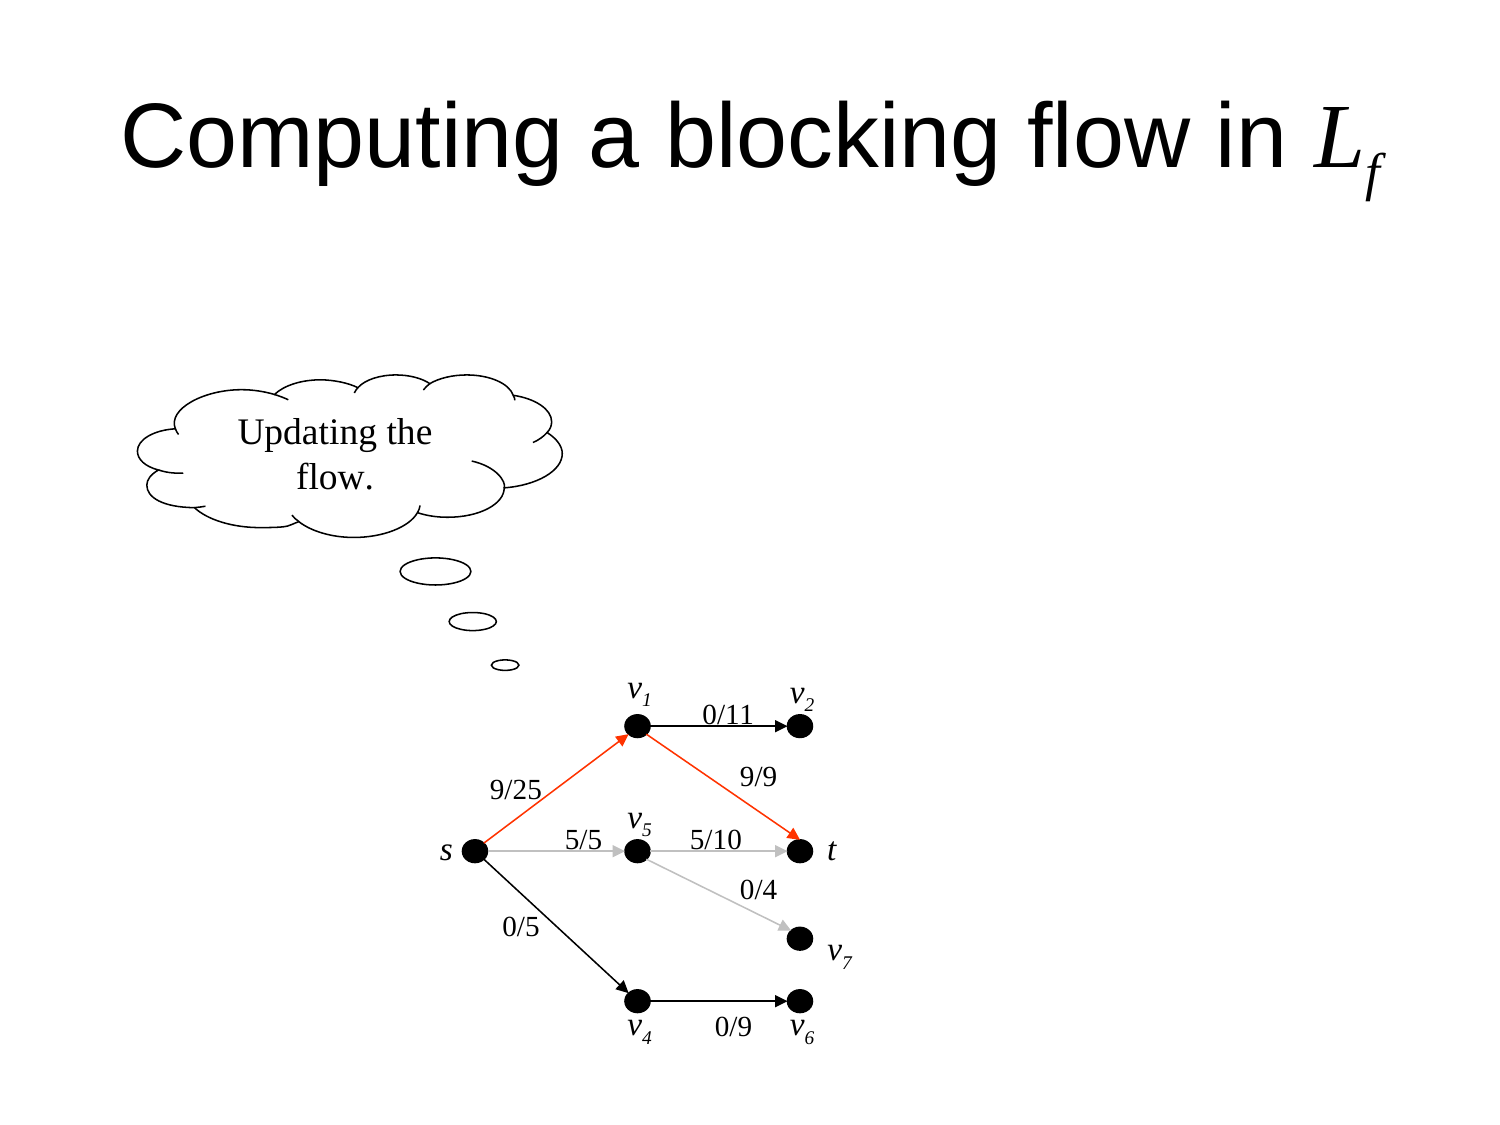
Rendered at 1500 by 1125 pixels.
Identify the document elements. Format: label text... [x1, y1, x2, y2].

text_box v1 [612, 657, 700, 719]
text_box v6 [774, 994, 863, 1056]
title Computing a blocking flow in Lf [75, 45, 1426, 233]
text_box Updating the flow. [400, 557, 471, 586]
text_box 0/9 [699, 999, 788, 1051]
text_box [787, 927, 812, 951]
text_box [787, 839, 812, 862]
text_box [787, 724, 813, 738]
text_box v5 [612, 787, 700, 849]
text_box [790, 989, 810, 994]
text_box 0/4 [724, 862, 813, 913]
text_box Updating the flow. [137, 374, 563, 538]
text_box s [425, 819, 476, 876]
text_box 0/5 [487, 899, 576, 951]
text_box [624, 714, 650, 738]
text_box v2 [774, 662, 863, 724]
text_box 5/10 [675, 812, 763, 863]
text_box [476, 839, 488, 863]
text_box v4 [612, 994, 700, 1056]
text_box 0/11 [687, 687, 775, 738]
text_box [629, 989, 648, 994]
text_box v7 [812, 919, 901, 981]
text_box Updating the flow. [449, 612, 497, 631]
text_box [638, 849, 650, 863]
text_box 5/5 [549, 812, 638, 863]
text_box t [812, 819, 863, 876]
text_box 9/9 [724, 749, 813, 801]
text_box 9/25 [474, 762, 563, 813]
